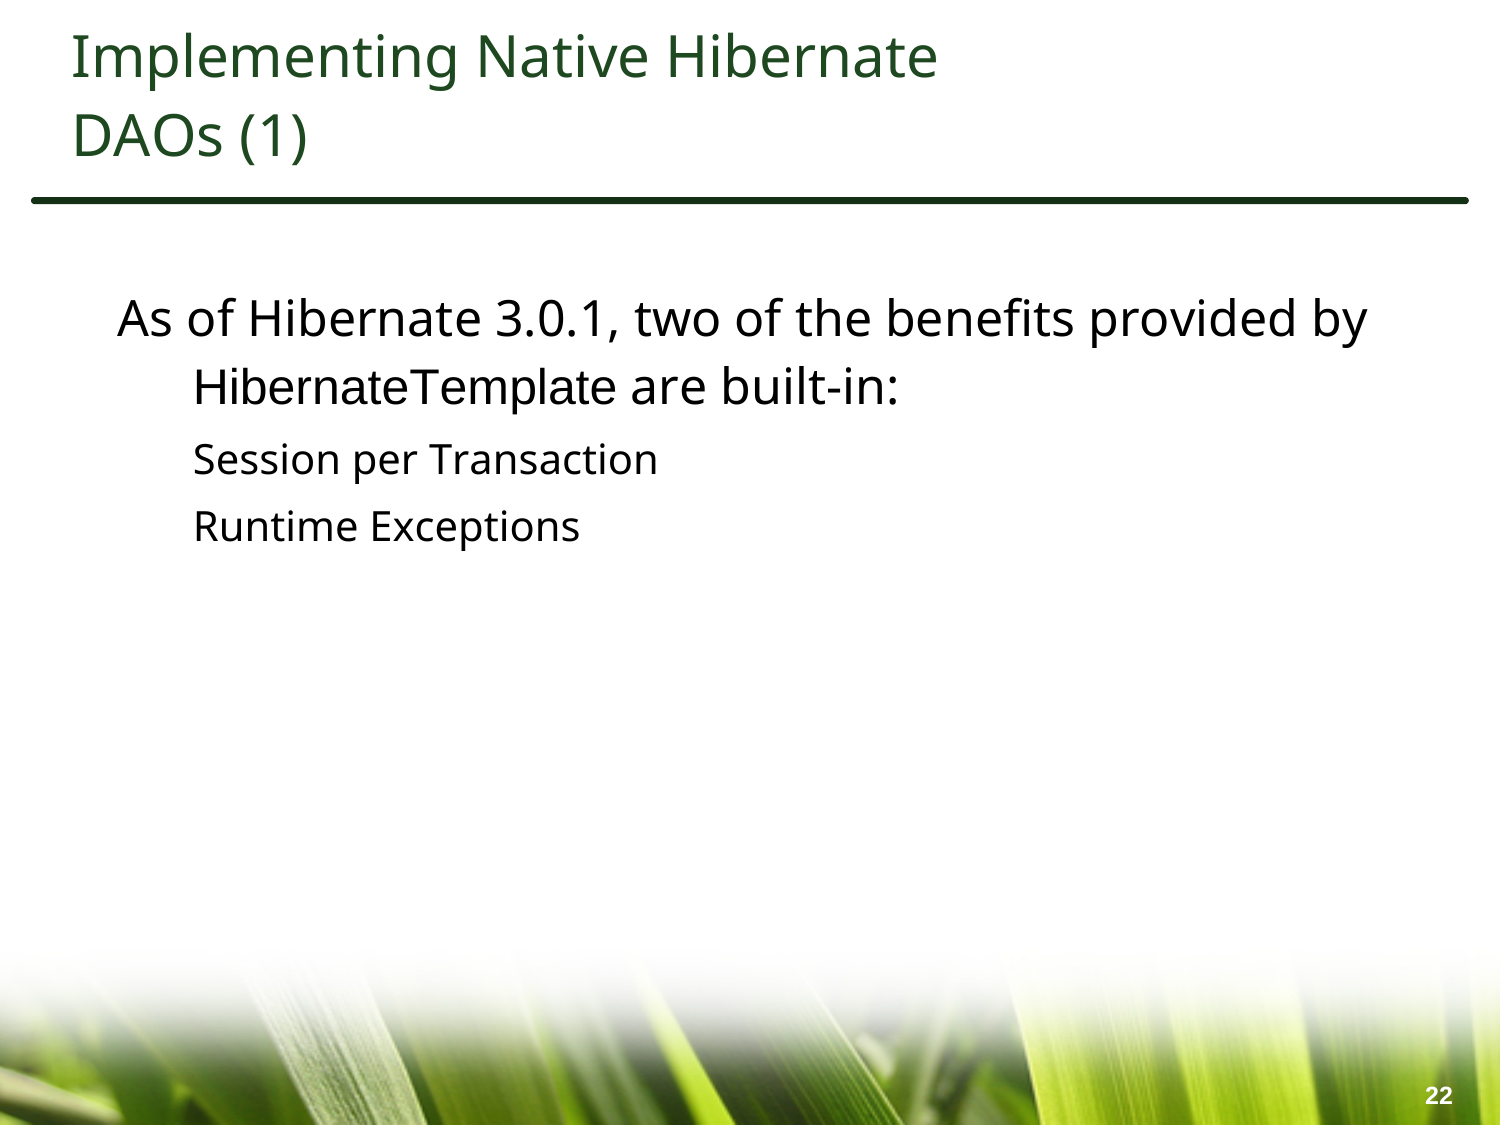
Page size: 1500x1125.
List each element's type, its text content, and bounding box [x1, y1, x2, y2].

picture [0, 944, 1500, 1125]
list As of Hibernate 3.0.1, two of the benefits provided by HibernateTemplate are built-in: Session per Transaction Runtime Exceptions [103, 275, 1394, 938]
title Implementing Native Hibernate DAOs (1) [56, 13, 1089, 176]
